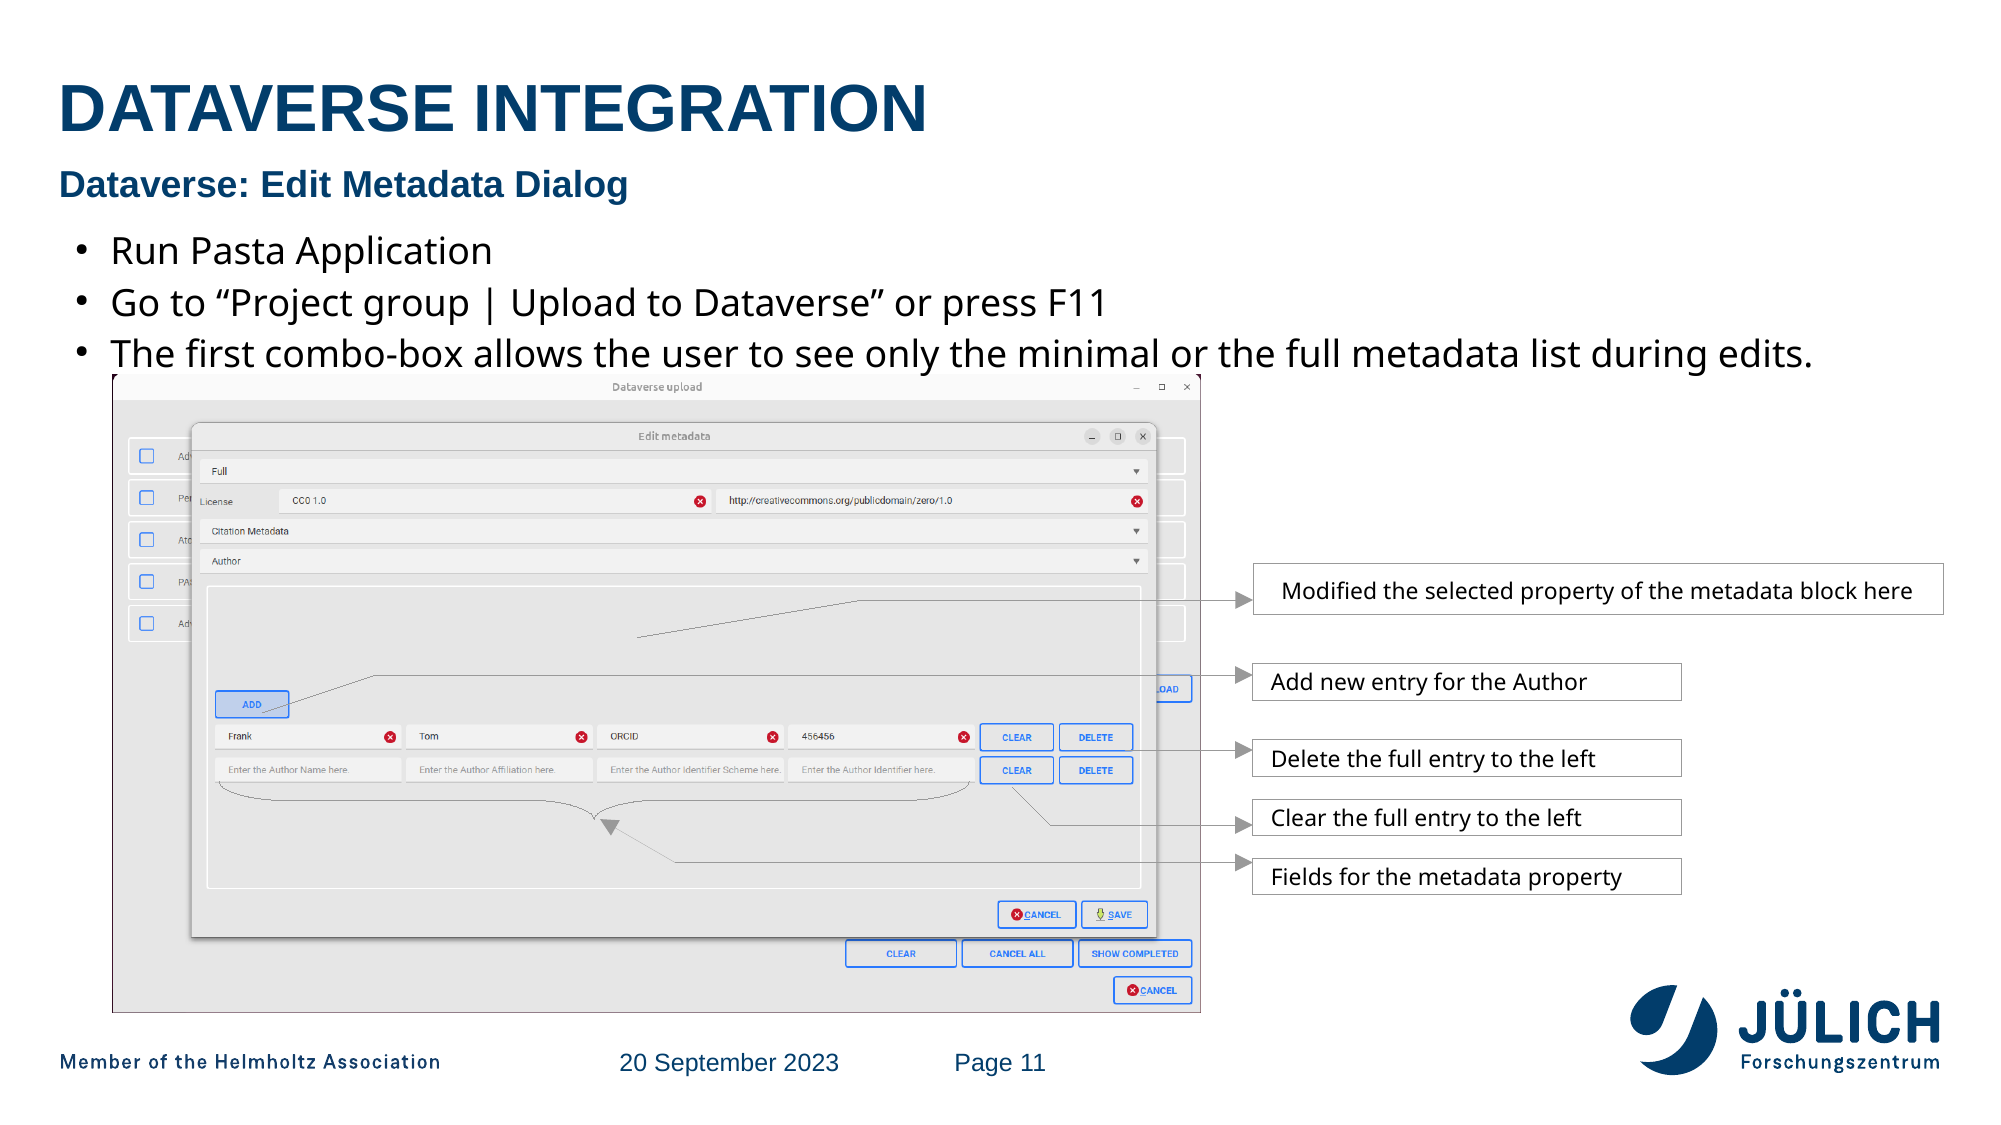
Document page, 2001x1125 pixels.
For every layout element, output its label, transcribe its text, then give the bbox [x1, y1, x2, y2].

text_box Run Pasta Application Go to “Project group | Upload to Dataverse” or press F11 The first combo-box allows the user to see only the minimal or the full metadata list during edits. [75, 224, 1876, 430]
text_box Modified the selected property of the metadata block here [1281, 574, 2000, 638]
title Dataverse integration [59, 53, 1938, 238]
picture [112, 430, 1201, 1013]
list Dataverse: Edit Metadata Dialog [58, 154, 1937, 238]
text_box Clear the full entry to the left [1270, 801, 1670, 834]
text_box Fields for the metadata property [1270, 861, 1670, 893]
slide_number Page <number> [954, 1046, 1073, 1084]
text_box Add new entry for the Author [1270, 666, 1670, 698]
slide_number 20 September 2023 [619, 1046, 882, 1084]
text_box Delete the full entry to the left [1270, 742, 1670, 775]
